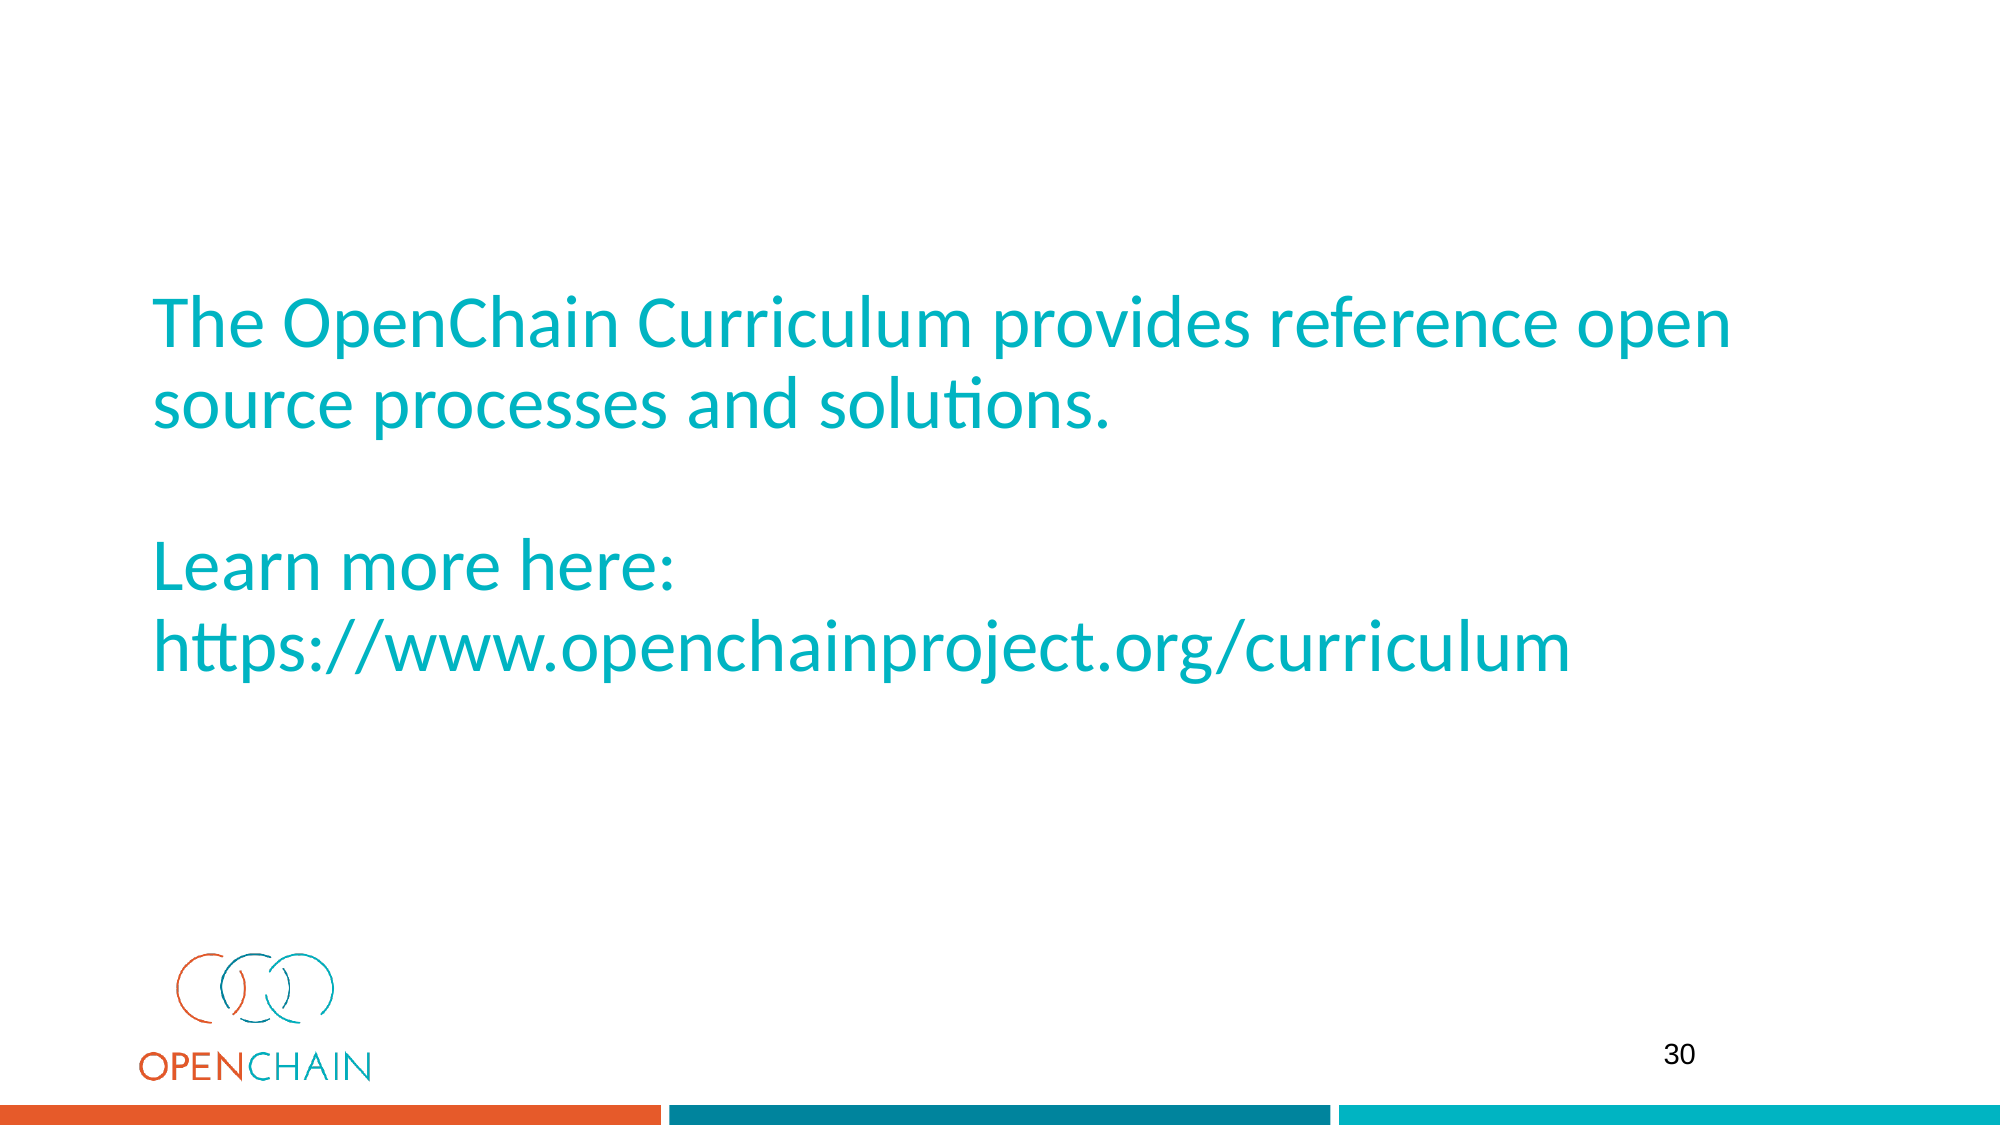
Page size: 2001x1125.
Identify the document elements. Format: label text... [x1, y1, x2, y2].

picture [137, 951, 372, 1082]
slide_number <number> [1648, 1022, 1863, 1083]
title The OpenChain Curriculum provides reference open source processes and solutions. Learn more here: https://www.openchainproject.org/curriculum [137, 376, 1863, 594]
